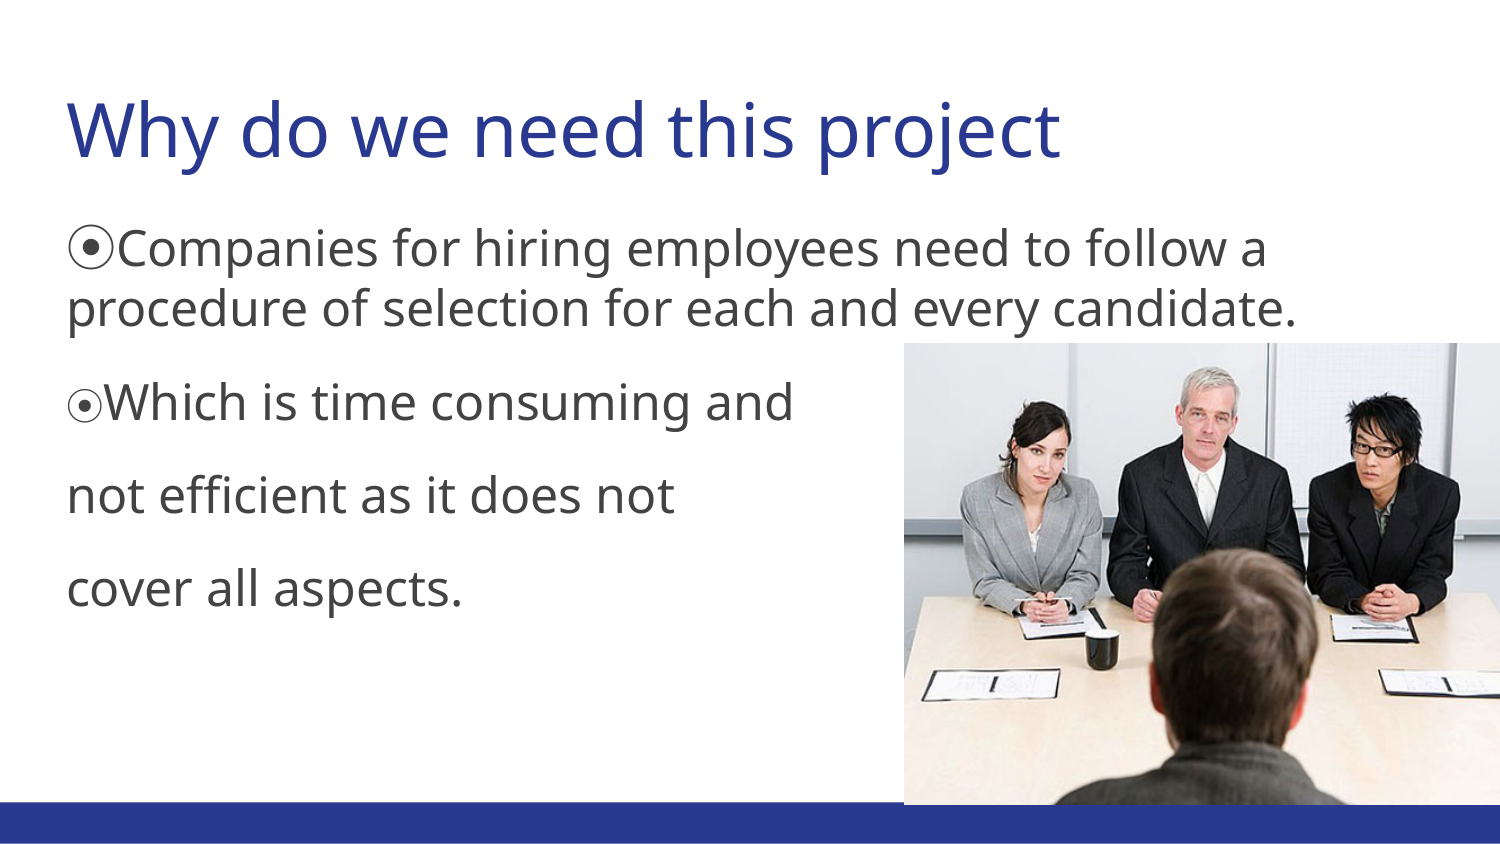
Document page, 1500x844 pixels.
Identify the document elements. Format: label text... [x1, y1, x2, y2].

list ⦿Companies for hiring employees need to follow a procedure of selection for each and every candidate. ⦿Which is time consuming and not efficient as it does not cover all aspects. [51, 201, 1449, 750]
title Why do we need this project [51, 67, 1449, 167]
picture [904, 343, 1500, 805]
